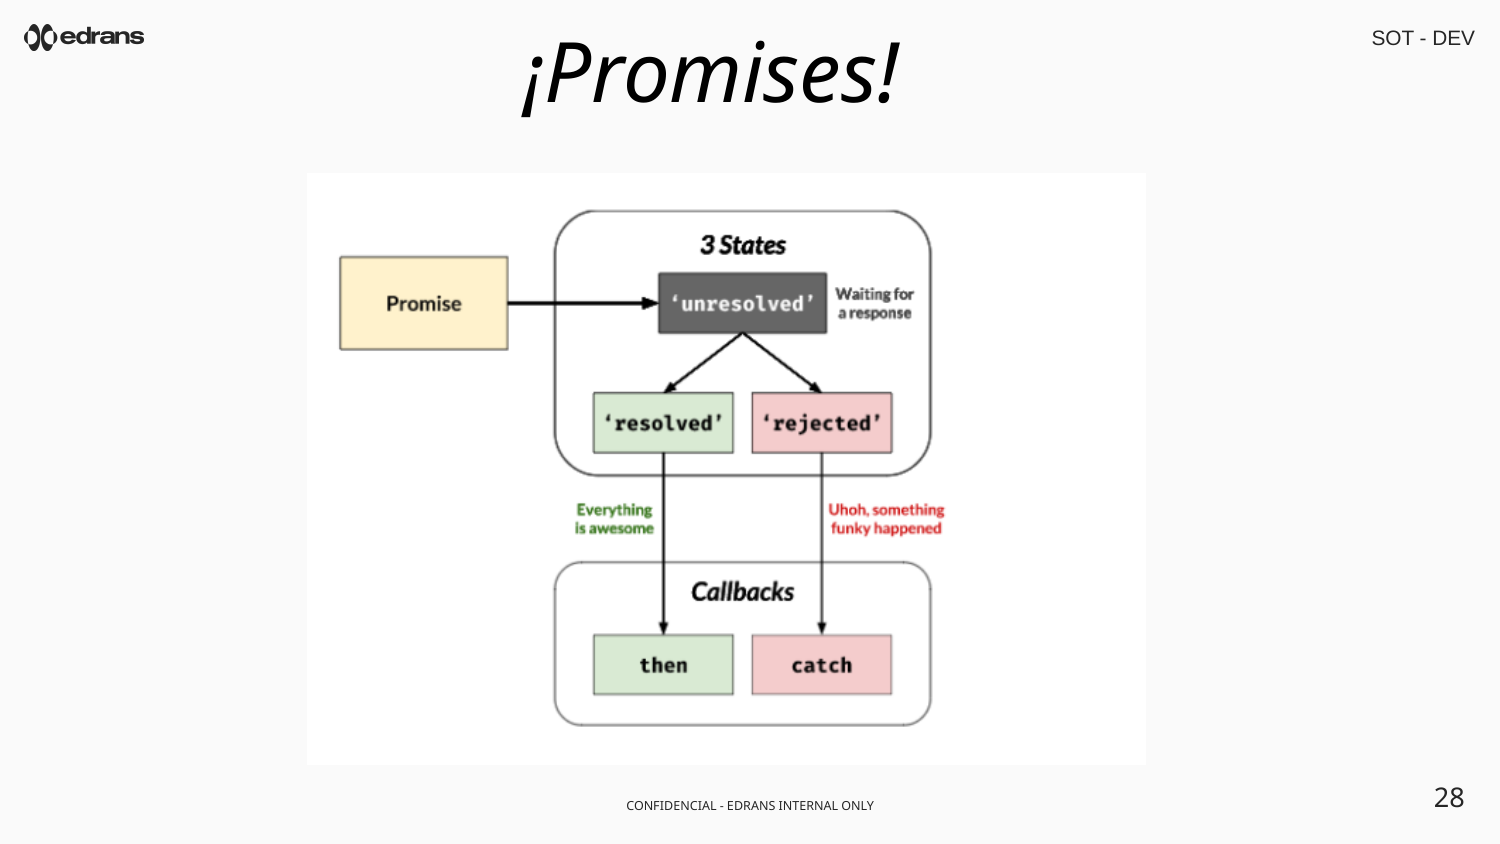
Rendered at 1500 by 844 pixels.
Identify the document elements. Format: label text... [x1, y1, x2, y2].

text_box SOT - DEV [1266, 24, 1475, 51]
slide_number <número> [1389, 764, 1480, 830]
picture [24, 24, 144, 51]
text_box CONFIDENCIAL - EDRANS INTERNAL ONLY [613, 797, 887, 814]
picture [307, 173, 1146, 765]
text_box ¡Promises! [507, 11, 982, 124]
